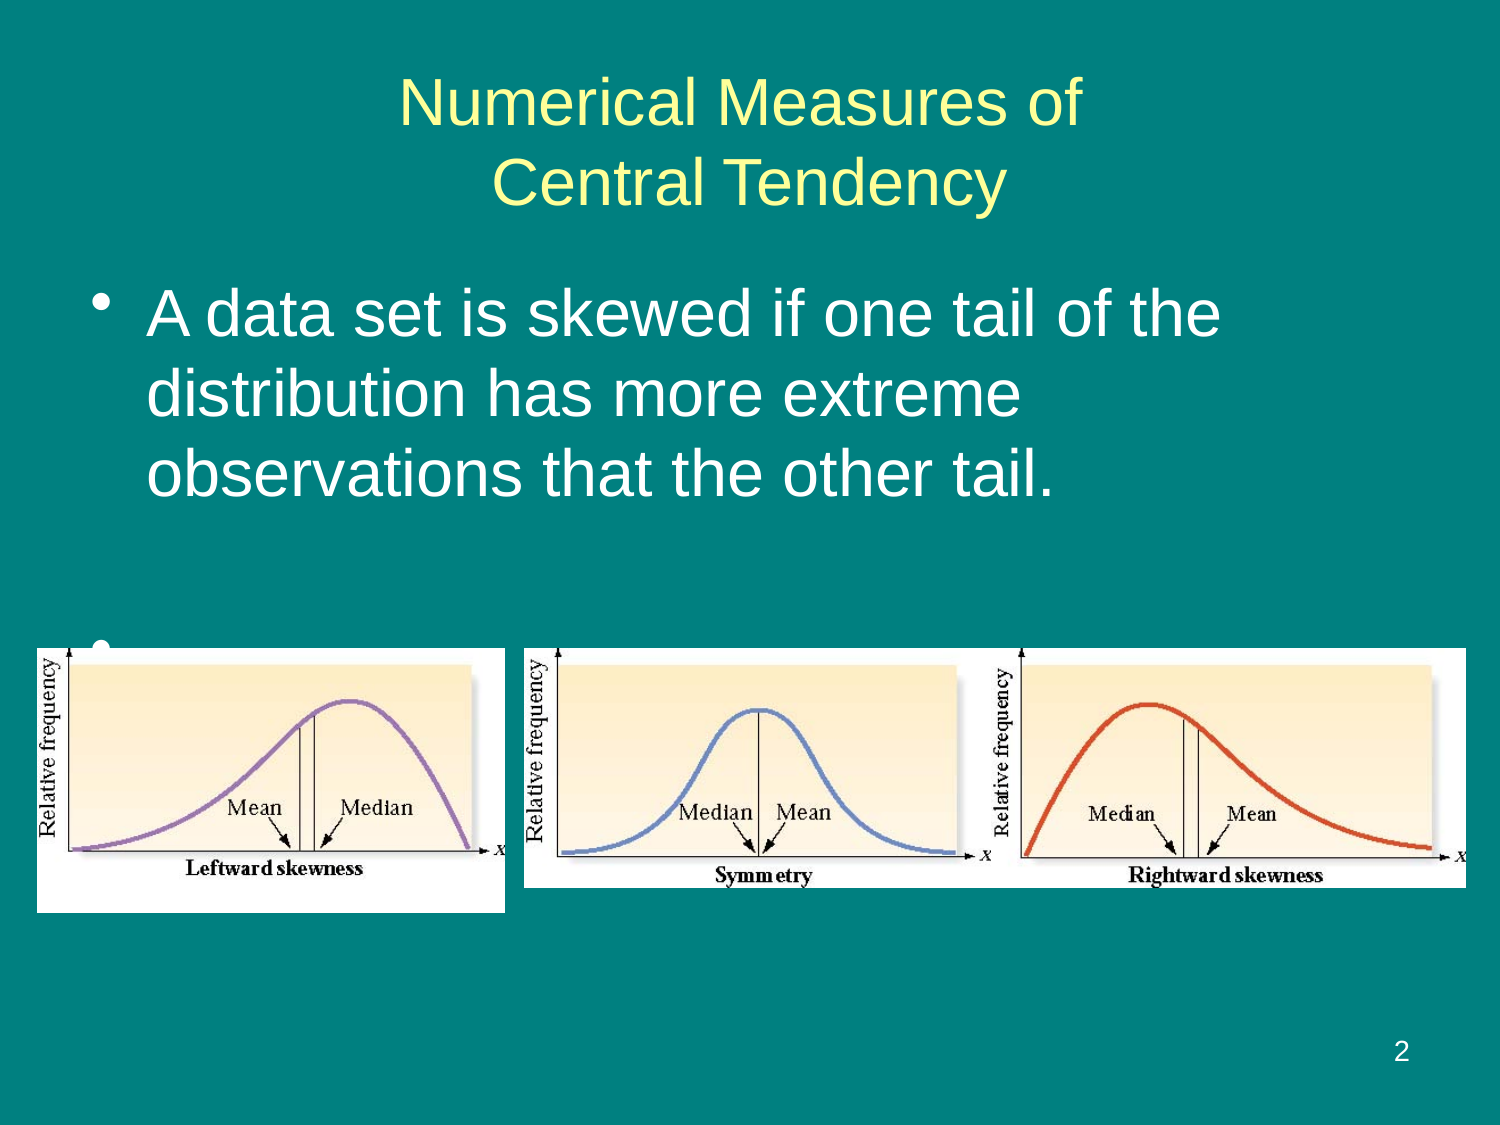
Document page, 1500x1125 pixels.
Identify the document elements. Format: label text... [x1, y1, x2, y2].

picture [524, 648, 1466, 888]
picture [37, 648, 505, 913]
title Numerical Measures of Central Tendency [75, 45, 1425, 233]
slide_number <number> [1074, 1024, 1425, 1103]
list A data set is skewed if one tail of the distribution has more extreme observations that the other tail. [75, 262, 1425, 1005]
